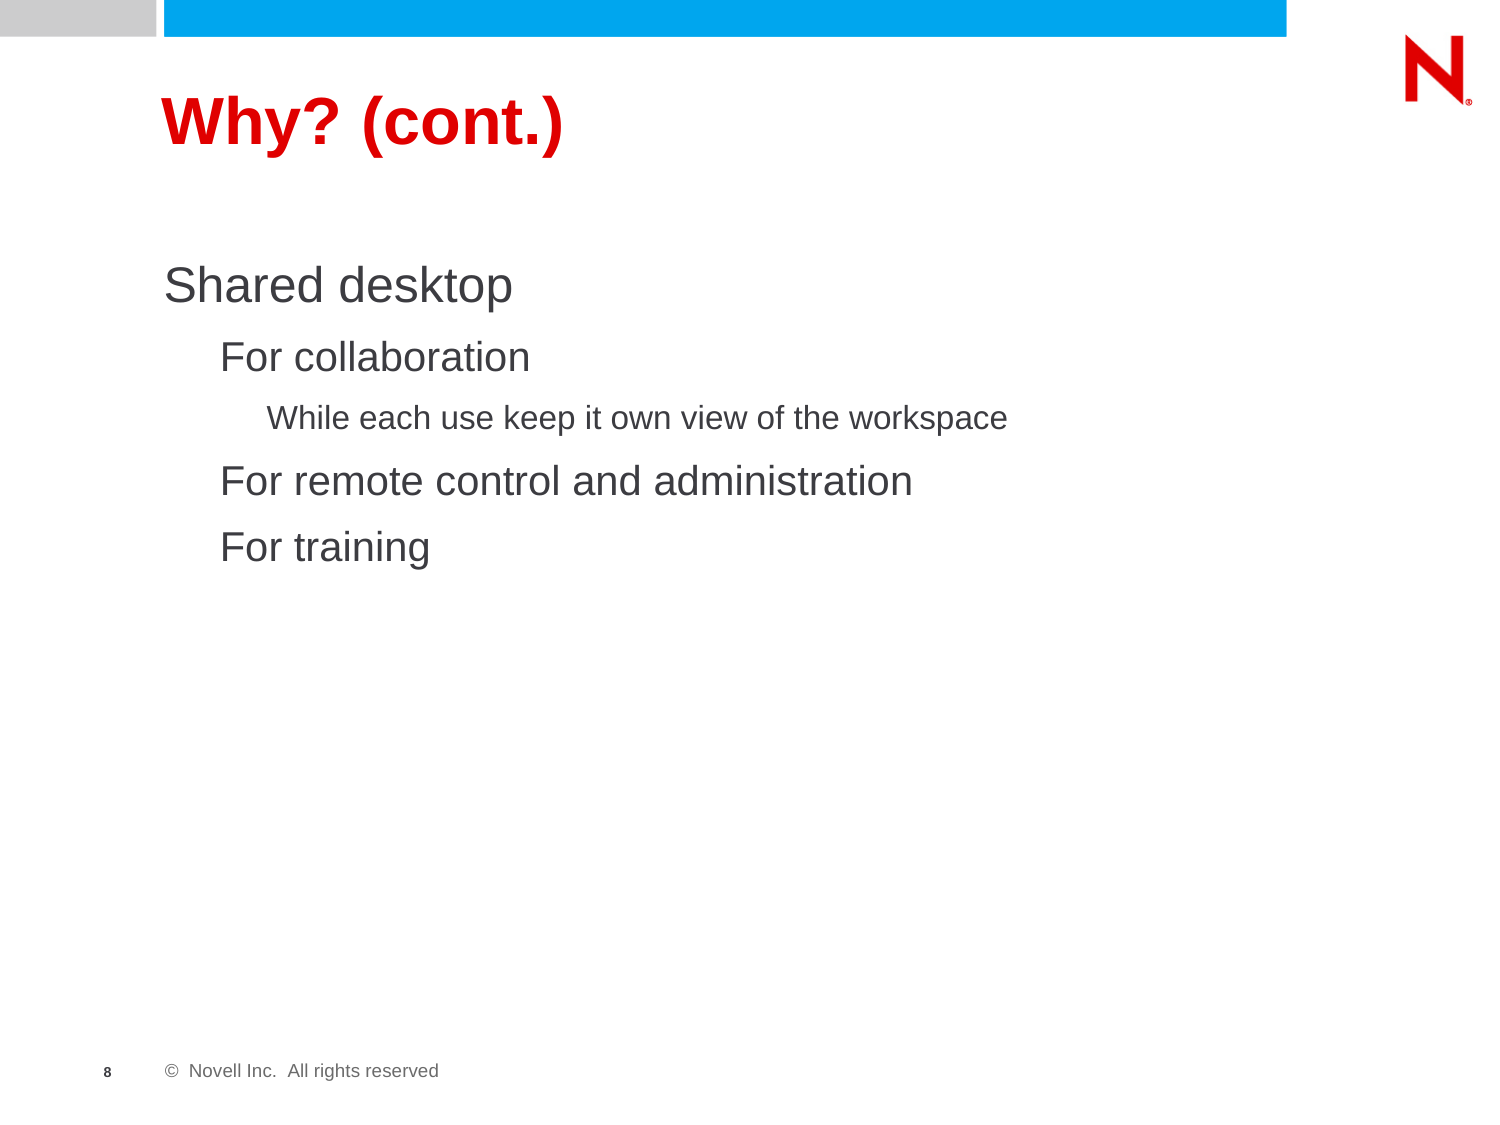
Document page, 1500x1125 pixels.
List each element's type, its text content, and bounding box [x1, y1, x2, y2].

list Shared desktop For collaboration While each use keep it own view of the workspace For remote control and administration For training [163, 254, 1404, 986]
title Why? (cont.) [161, 41, 1383, 205]
picture [1403, 32, 1473, 107]
